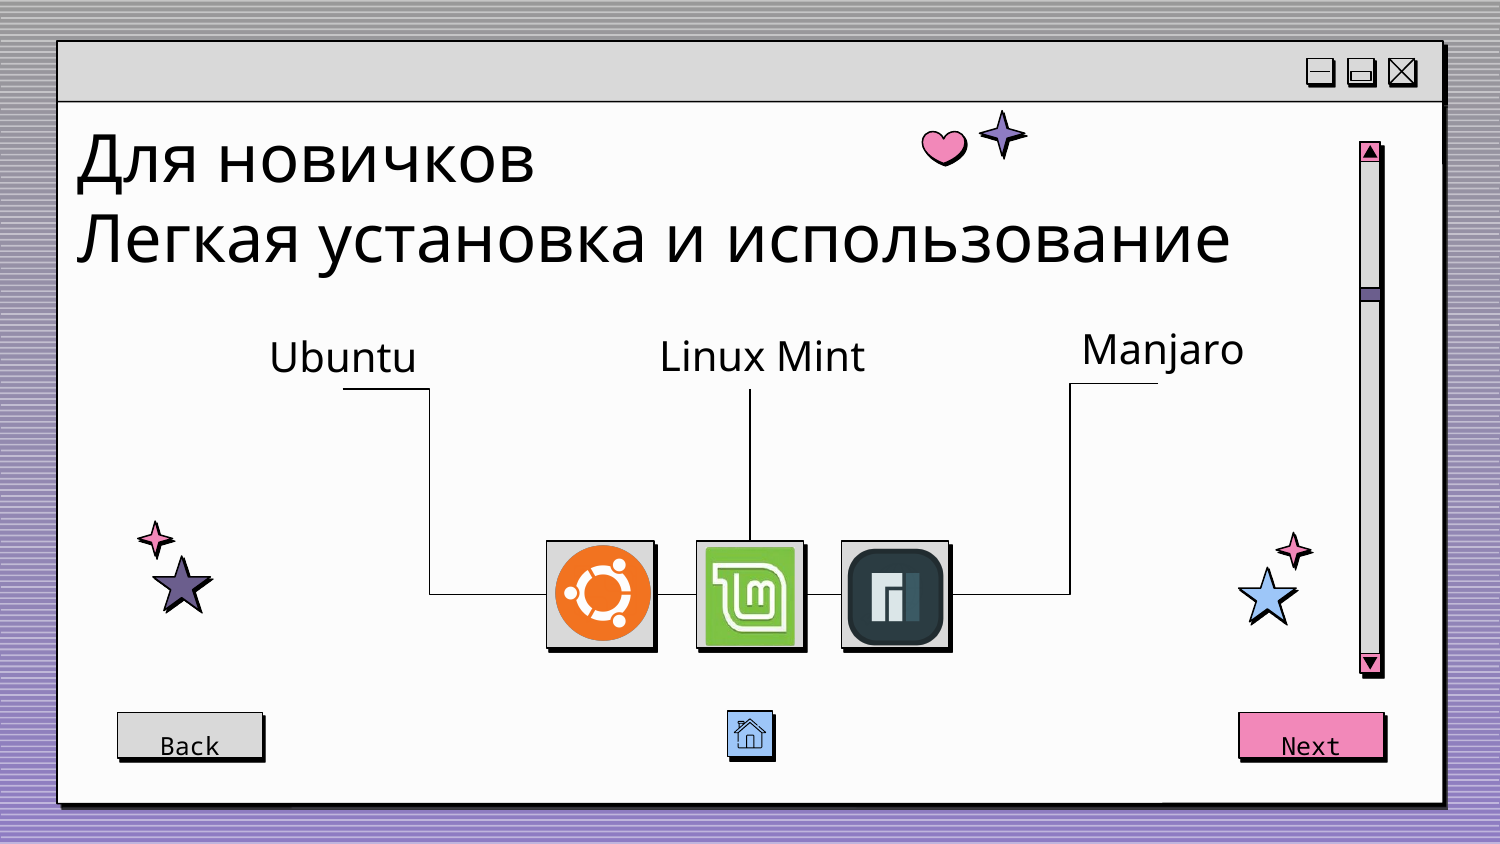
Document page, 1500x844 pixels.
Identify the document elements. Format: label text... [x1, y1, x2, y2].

text_box [979, 110, 1025, 156]
subtitle Back [129, 714, 251, 753]
text_box [841, 540, 949, 648]
text_box [1238, 567, 1297, 622]
text_box [922, 131, 966, 164]
title Для новичков Легкая установка и использование [62, 96, 1447, 296]
subtitle Ubuntu [172, 316, 515, 390]
text_box [152, 556, 211, 611]
text_box [546, 540, 655, 648]
subtitle Linux Mint [591, 315, 934, 389]
subtitle Manjaro [992, 307, 1335, 382]
text_box [727, 711, 773, 757]
picture [705, 547, 795, 646]
subtitle Next [1250, 714, 1373, 753]
picture [847, 548, 944, 646]
text_box [696, 540, 804, 648]
text_box [117, 712, 263, 758]
text_box [137, 521, 173, 556]
text_box [1239, 712, 1384, 758]
text_box [1276, 532, 1311, 568]
text_box [1360, 288, 1380, 673]
picture [550, 540, 656, 646]
